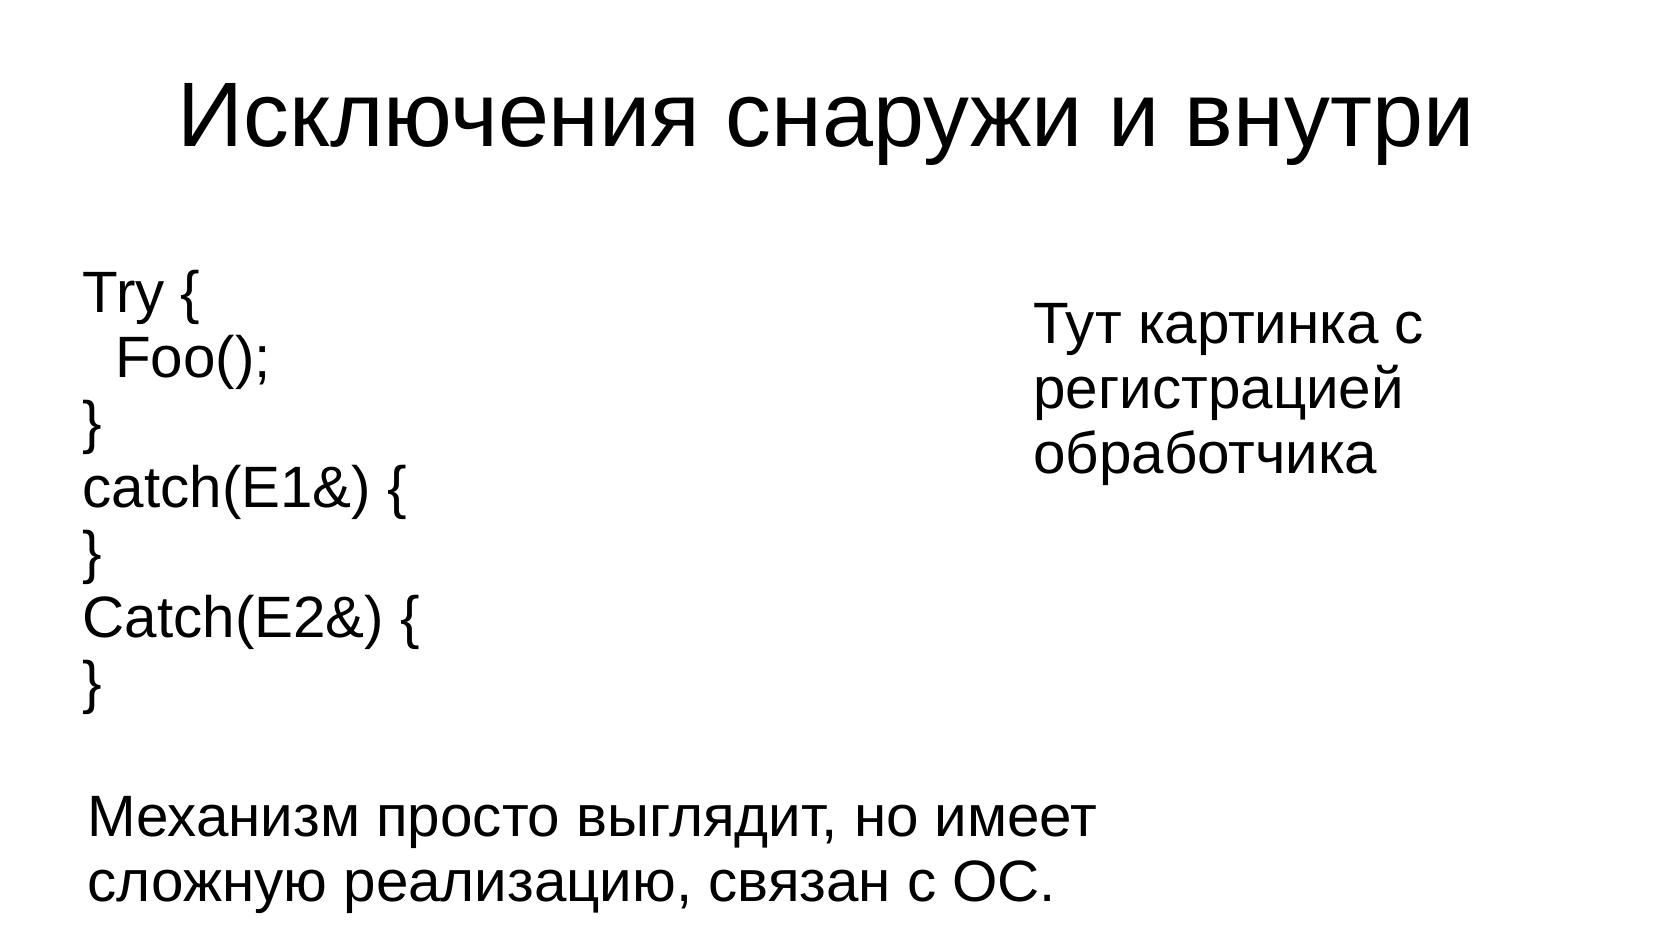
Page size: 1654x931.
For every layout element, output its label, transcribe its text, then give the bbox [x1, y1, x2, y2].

title Исключения снаружи и внутри [82, 37, 1571, 193]
text_box Тут картинка с регистрацией обработчика [1033, 192, 1453, 585]
subtitle Try { Foo(); } catch(E1&) { } Catch(E2&) { } [82, 217, 502, 757]
text_box Механизм просто выглядит, но имеет сложную реализацию, связан с ОС. [72, 776, 1241, 922]
